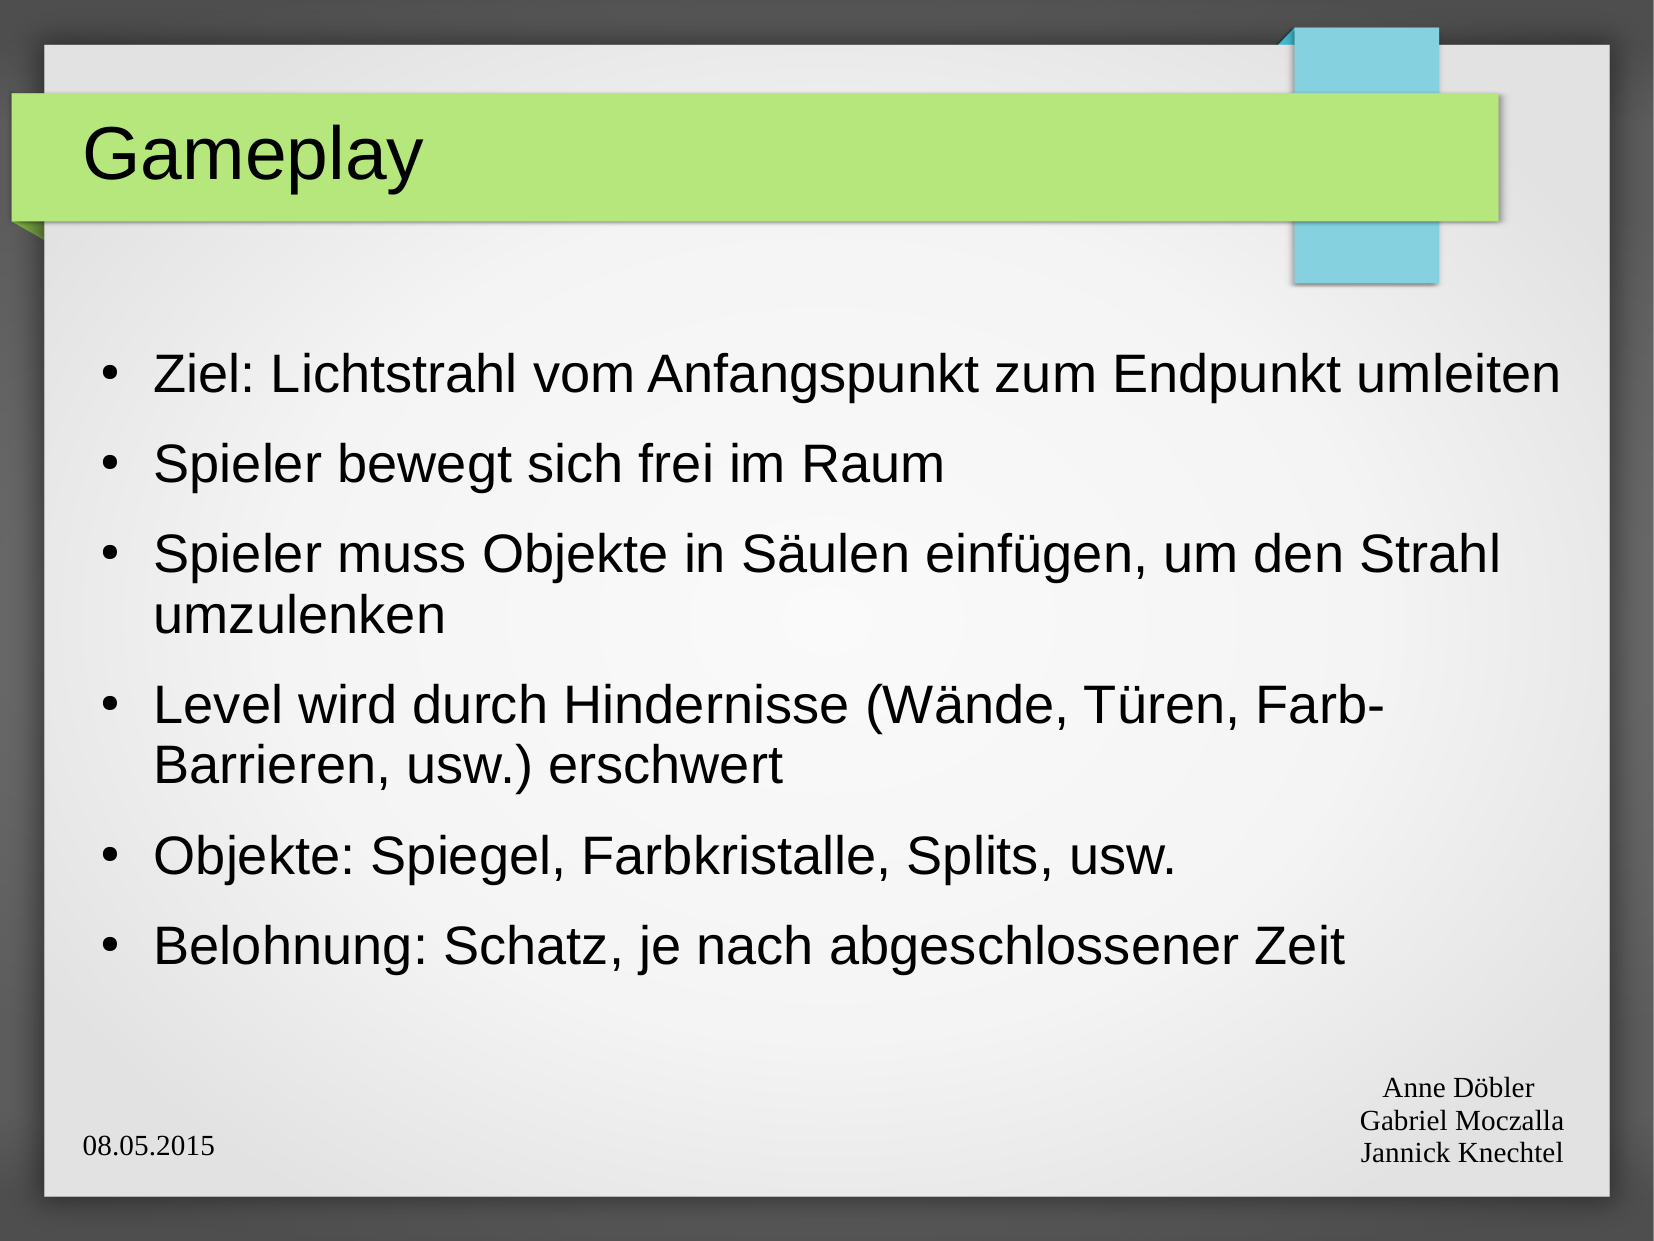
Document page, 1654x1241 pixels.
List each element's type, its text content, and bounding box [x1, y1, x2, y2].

picture [0, 0, 1654, 1241]
title Gameplay [82, 94, 1264, 213]
list Ziel: Lichtstrahl vom Anfangspunkt zum Endpunkt umleiten Spieler bewegt sich frei im Raum Spieler muss Objekte in Säulen einfügen, um den Strahl umzulenken Level wird durch Hindernisse (Wände, Türen, Farb-Barrieren, usw.) erschwert Objekte: Spiegel, Farbkristalle, Splits, usw. Belohnung: Schatz, je nach abgeschlossener Zeit [82, 343, 1571, 1063]
